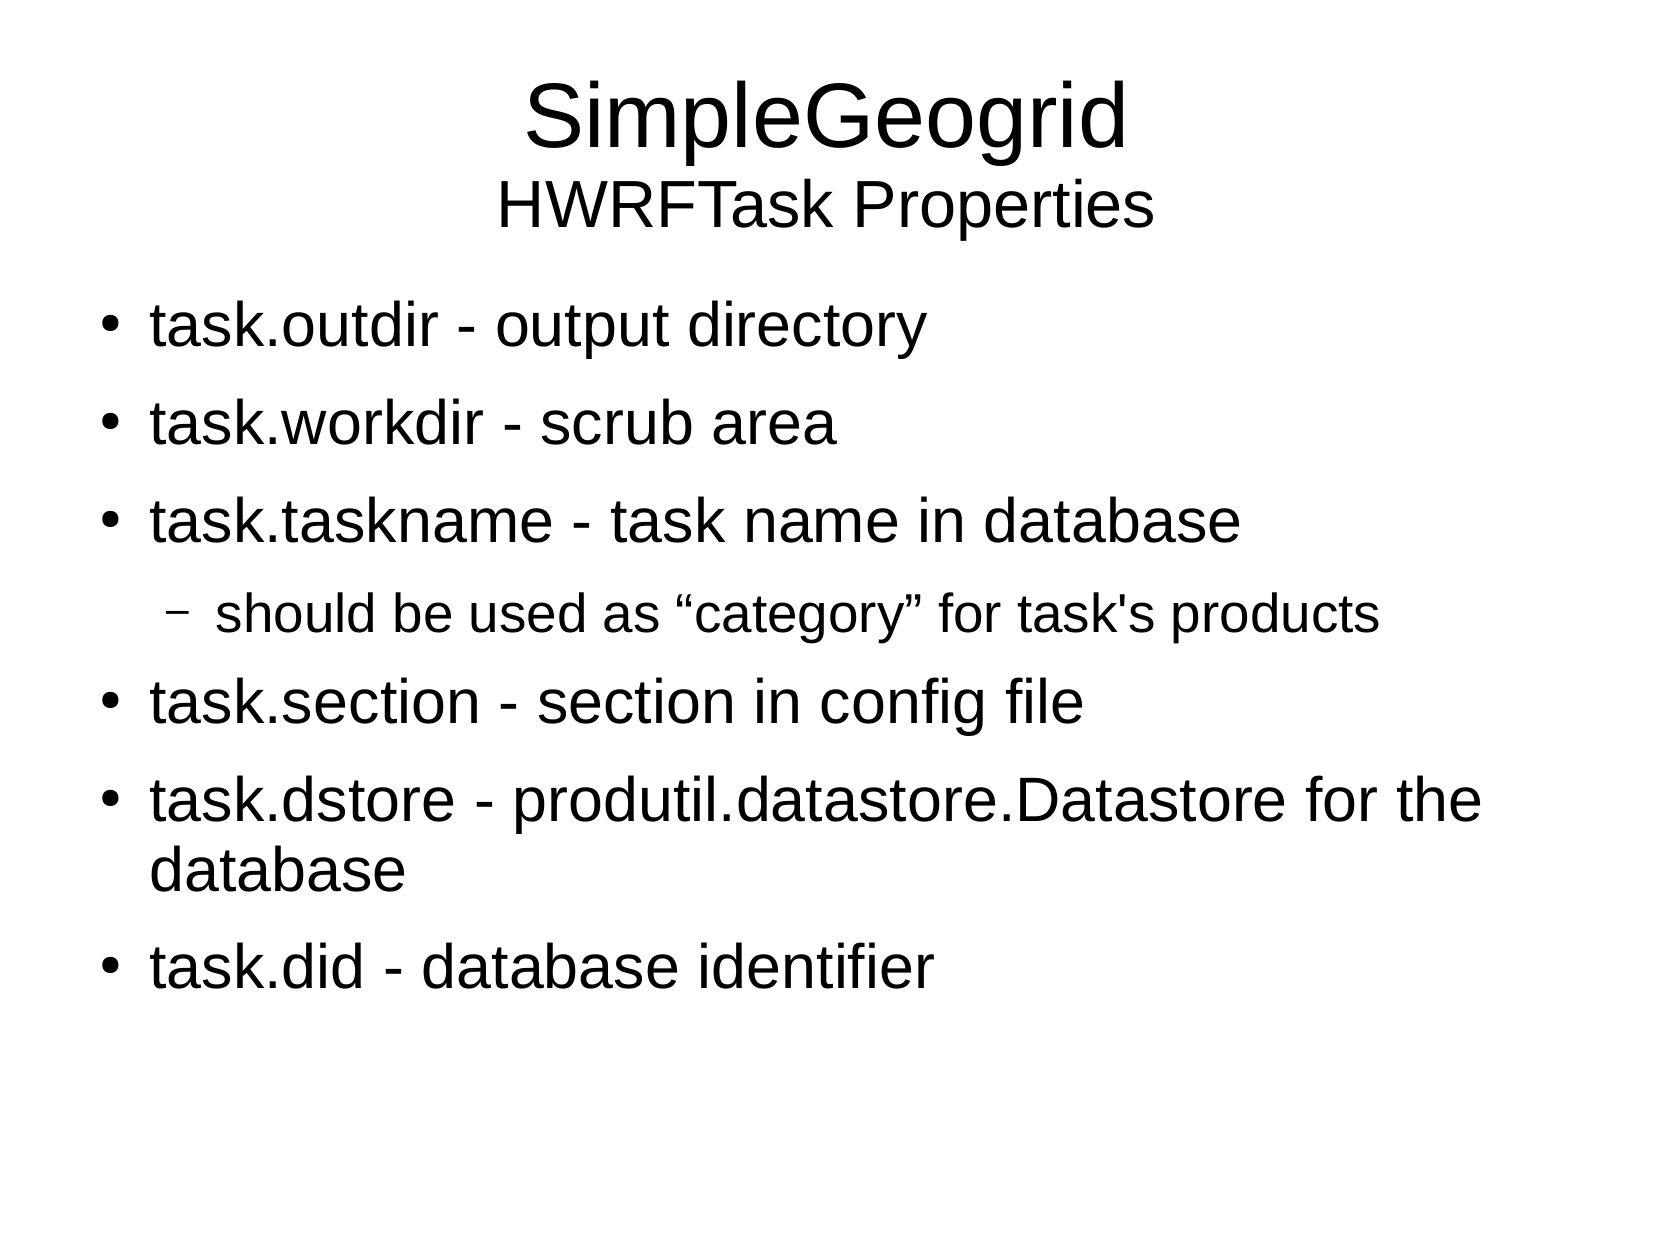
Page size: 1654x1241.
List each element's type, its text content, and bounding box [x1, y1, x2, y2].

list task.outdir - output directory task.workdir - scrub area task.taskname - task name in database should be used as “category” for task's products task.section - section in config file task.dstore - produtil.datastore.Datastore for the database task.did - database identifier [82, 290, 1571, 1010]
title SimpleGeogrid HWRFTask Properties [82, 49, 1571, 257]
